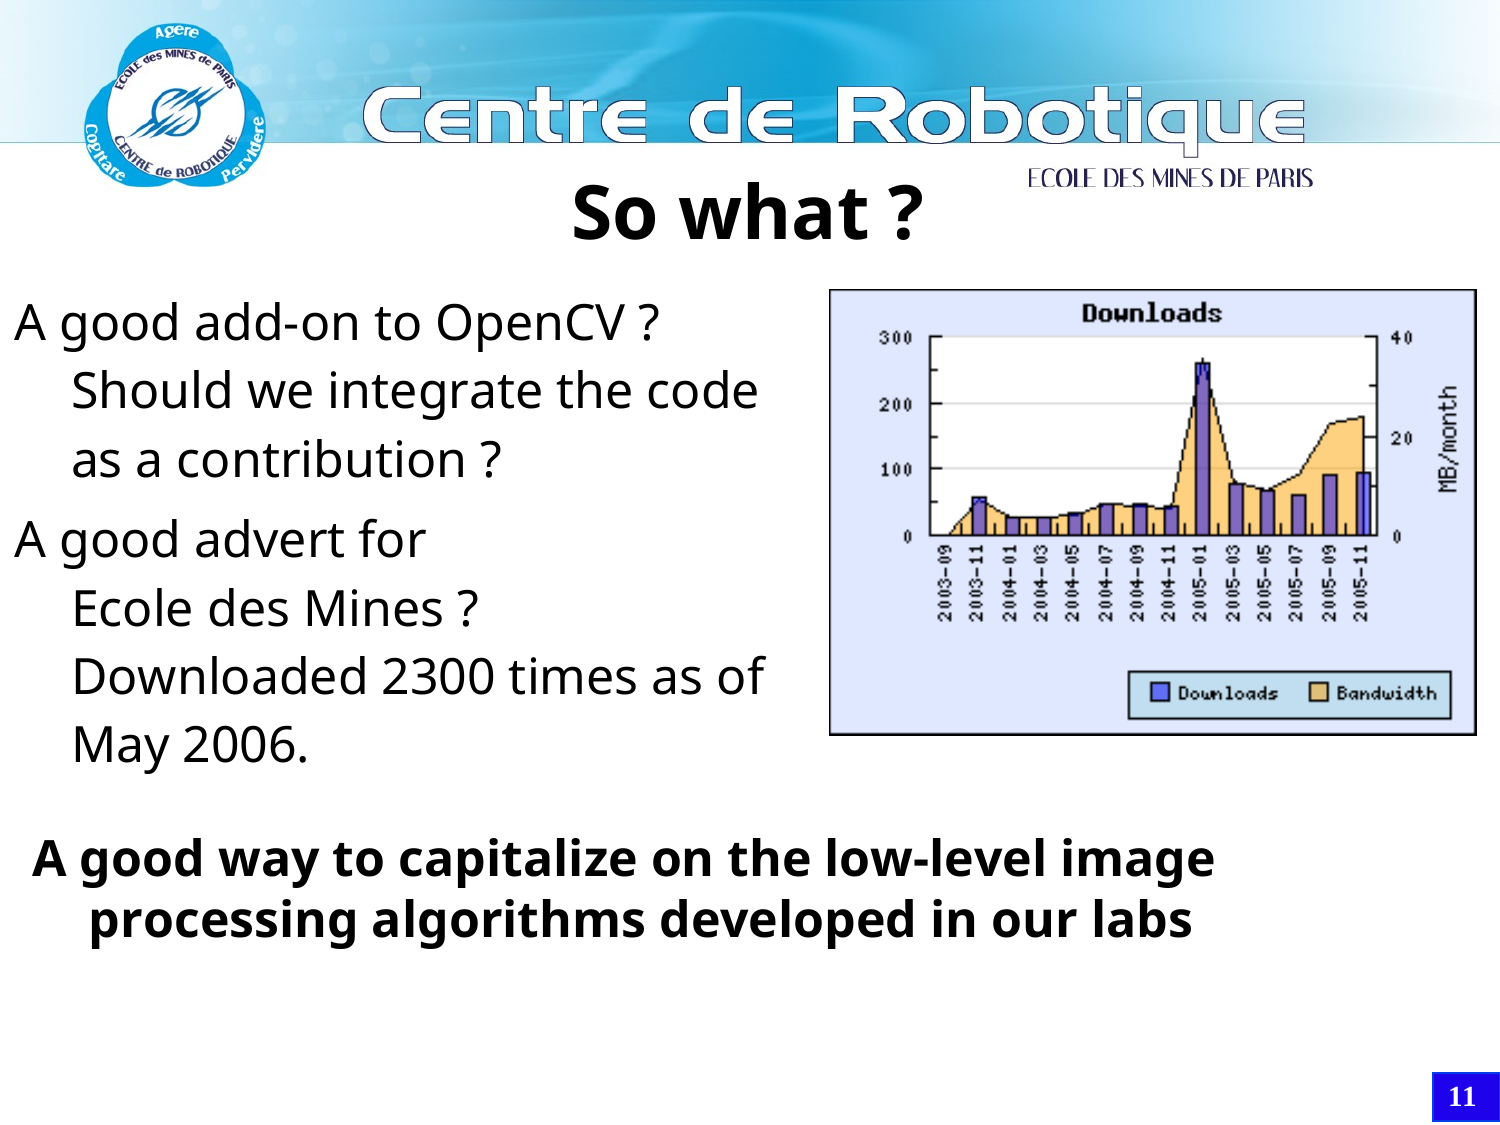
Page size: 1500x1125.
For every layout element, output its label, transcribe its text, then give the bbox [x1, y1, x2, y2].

picture [0, 0, 1500, 1125]
title So what ? [110, 151, 1386, 289]
text_box A good way to capitalize on the low-level image processing algorithms developed in our labs [18, 819, 1465, 989]
list A good add-on to OpenCV ? Should we integrate the code as a contribution ? A good advert for Ecole des Mines ? Downloaded 2300 times as of May 2006. [0, 279, 839, 796]
